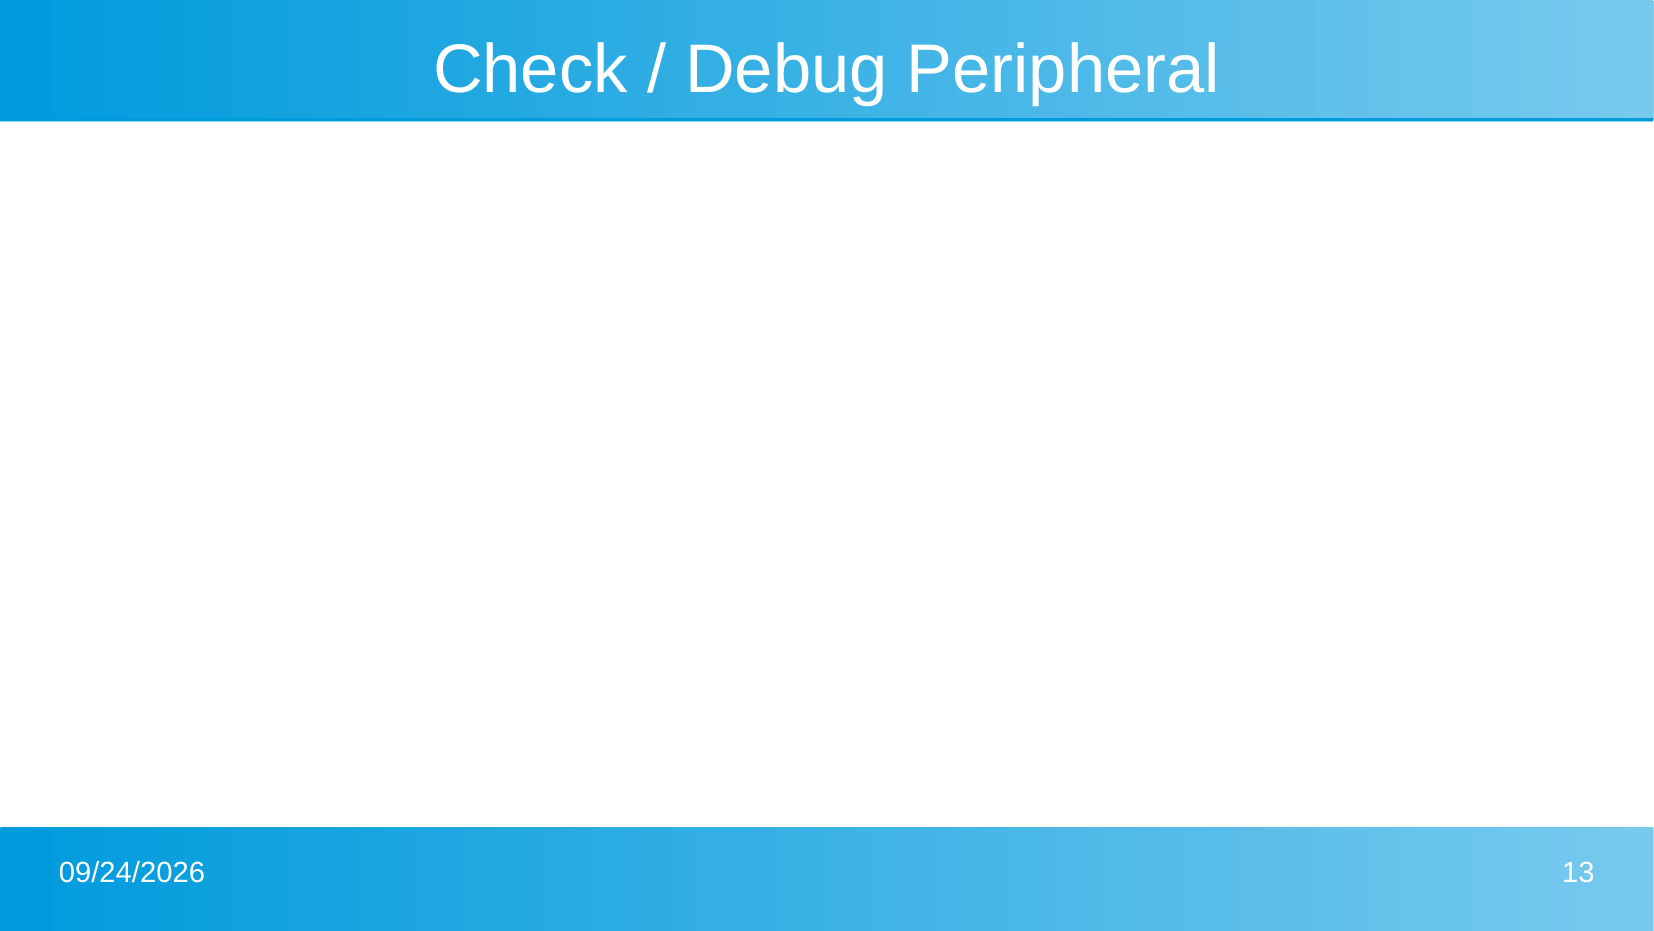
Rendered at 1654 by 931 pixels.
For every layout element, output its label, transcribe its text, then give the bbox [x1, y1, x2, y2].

title Check / Debug Peripheral [59, 29, 1595, 108]
